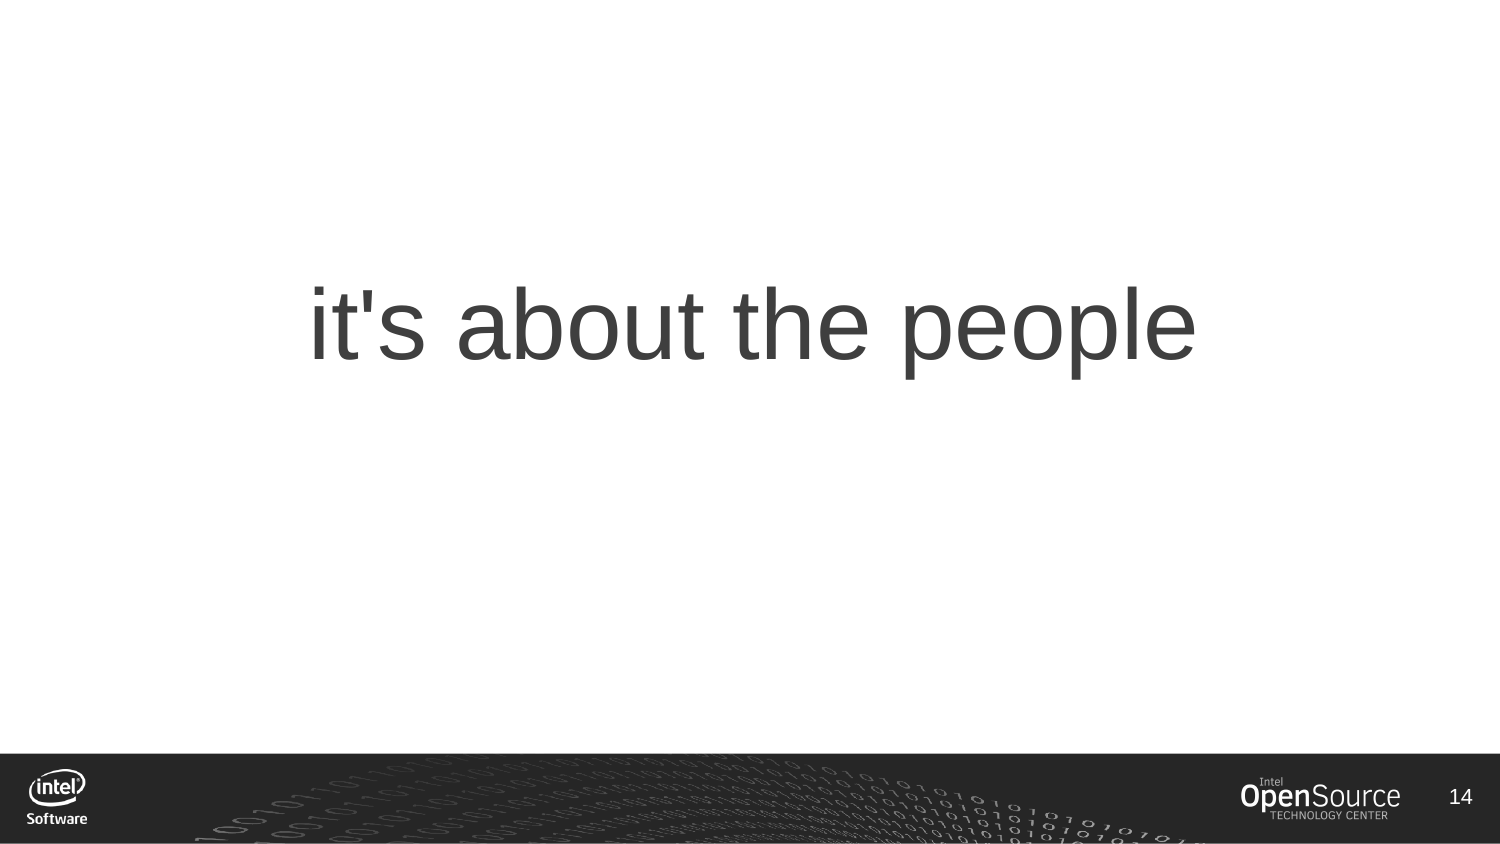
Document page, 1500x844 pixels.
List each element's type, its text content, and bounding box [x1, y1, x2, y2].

picture [27, 753, 87, 844]
picture [1220, 757, 1418, 839]
title it's about the people [79, 259, 1430, 413]
